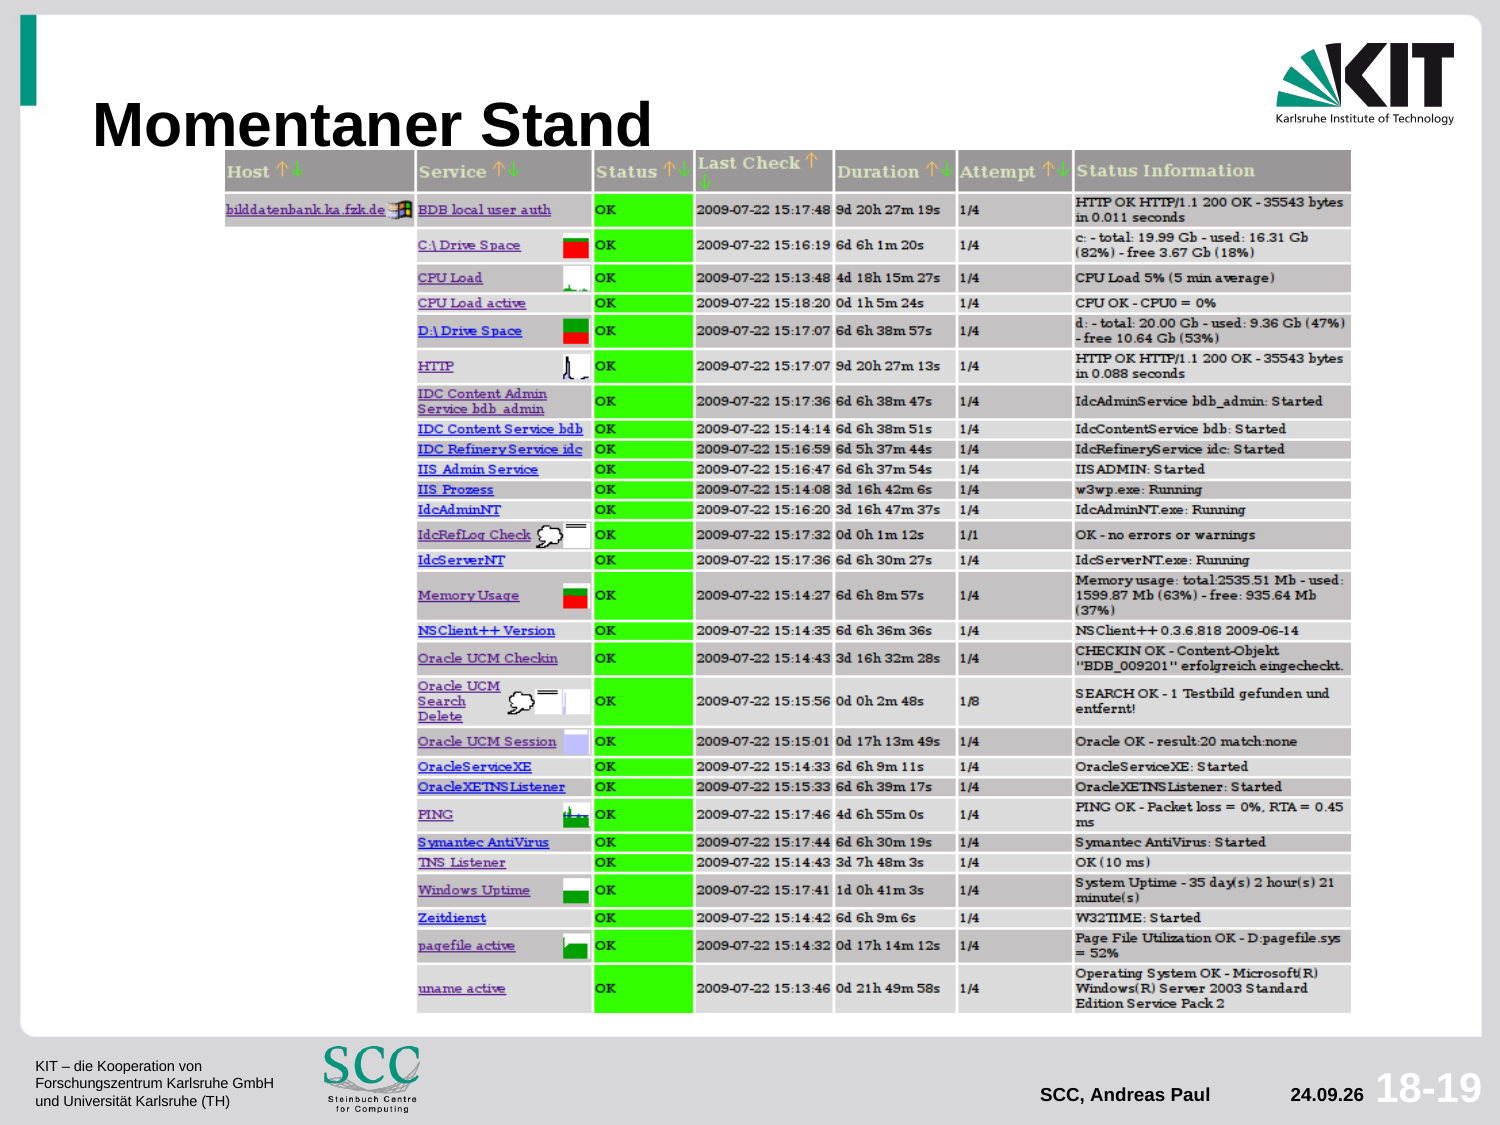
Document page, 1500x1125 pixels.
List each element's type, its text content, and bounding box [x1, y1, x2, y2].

picture [0, 0, 1500, 1125]
title Momentaner Stand [92, 48, 1147, 199]
